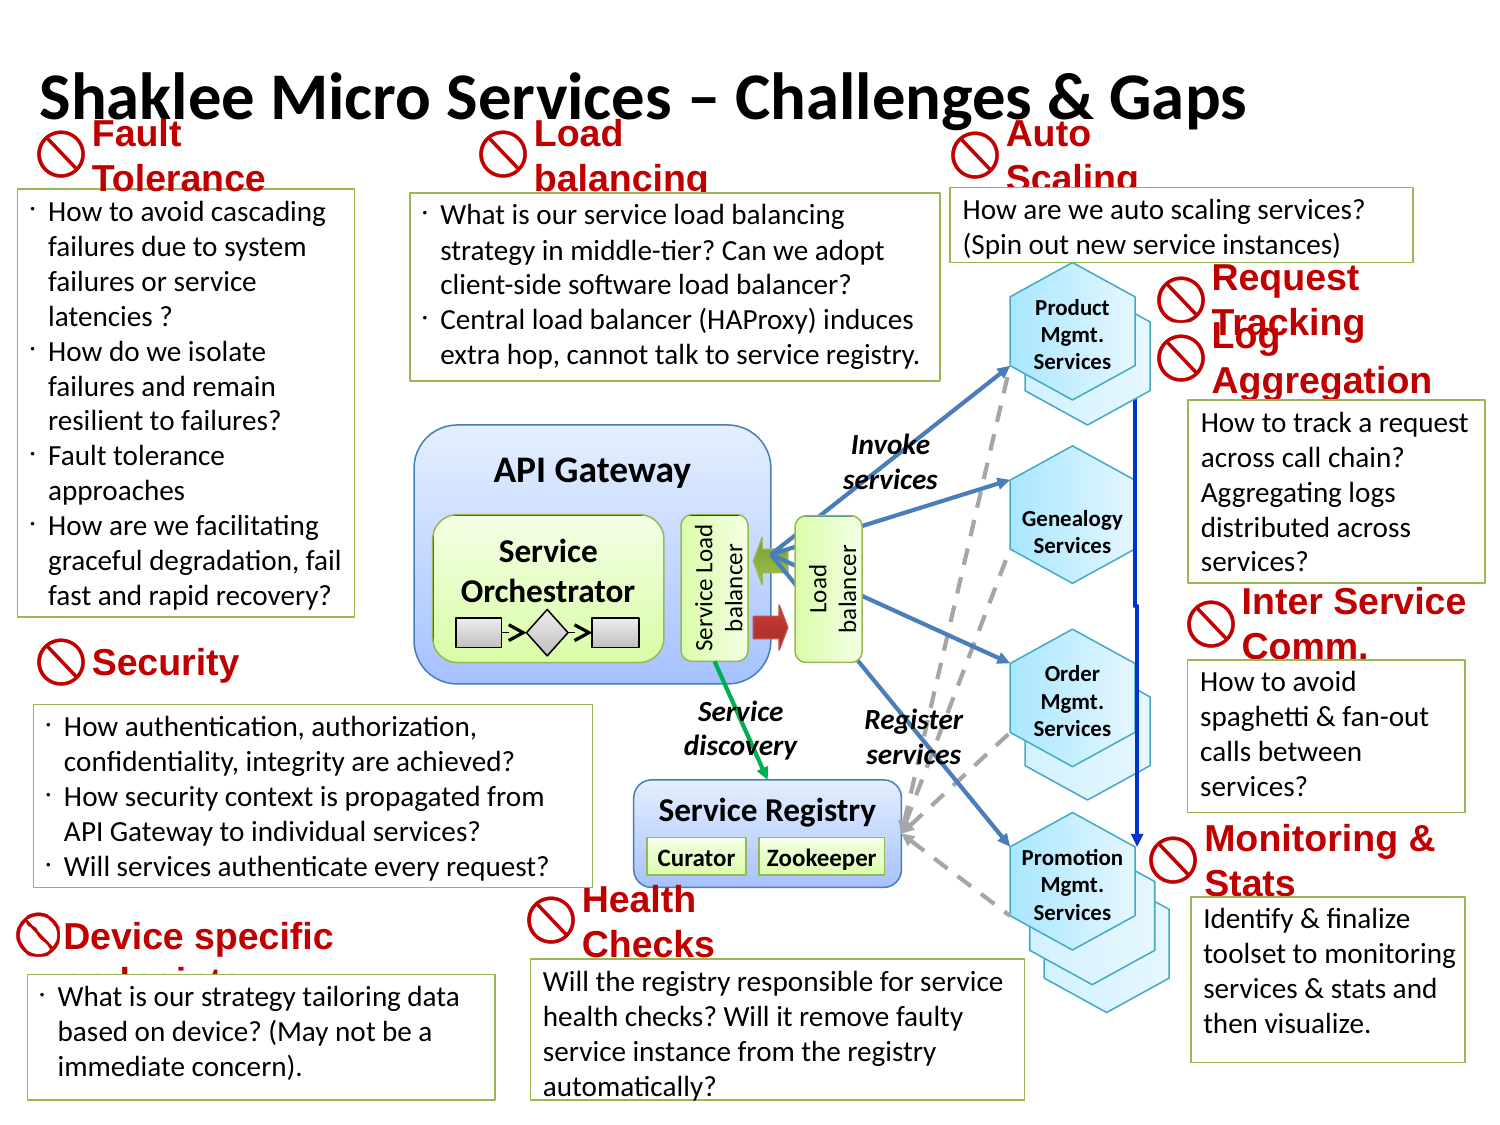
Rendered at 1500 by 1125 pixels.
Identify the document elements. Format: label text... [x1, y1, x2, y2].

text_box Auto Scaling [1005, 108, 1232, 187]
text_box What is our service load balancing strategy in middle-tier? Can we adopt client-side software load balancer? Central load balancer (HAProxy) induces extra hop, cannot talk to service registry. [409, 192, 941, 382]
text_box [1025, 314, 1151, 426]
picture [37, 638, 85, 686]
text_box Fault Tolerance [91, 108, 358, 199]
text_box [1139, 690, 1151, 772]
text_box Service Load balancer [681, 514, 749, 662]
text_box Service Registry [633, 779, 902, 888]
picture [1157, 276, 1205, 324]
text_box How to avoid cascading failures due to system failures or service latencies ? How do we isolate failures and remain resilient to failures? Fault tolerance approaches How are we facilitating graceful degradation, fail fast and rapid recovery? [17, 188, 355, 617]
text_box Will the registry responsible for service health checks? Will it remove faulty service instance from the registry automatically? [530, 958, 1025, 1100]
text_box [781, 562, 788, 570]
picture [1149, 836, 1197, 884]
text_box [1029, 871, 1170, 1013]
text_box Invoke services [829, 424, 952, 495]
text_box Log Aggregation [1211, 343, 1463, 399]
picture [479, 130, 527, 178]
text_box Service Orchestrator [432, 514, 664, 663]
text_box How to avoid spaghetti & fan-out calls between services? [1187, 659, 1466, 813]
picture [37, 130, 85, 178]
text_box Load balancer [795, 515, 863, 663]
text_box How authentication, authorization, confidentiality, integrity are achieved? How security context is propagated from API Gateway to individual services? Will services authenticate every request? [33, 704, 593, 888]
picture [951, 131, 999, 179]
text_box Zookeeper [759, 837, 885, 875]
picture [1187, 600, 1235, 648]
title Shaklee Micro Services – Challenges & Gaps [24, 45, 1375, 113]
text_box [753, 537, 782, 585]
text_box What is our strategy tailoring data based on device? (May not be a immediate concern). [27, 974, 496, 1100]
text_box Identify & finalize toolset to monitoring services & stats and then visualize. [1190, 896, 1466, 1063]
text_box [1025, 733, 1135, 801]
text_box How to track a request across call chain? Aggregating logs distributed across services? [1188, 399, 1485, 584]
text_box Genealogy Services [1010, 445, 1133, 584]
text_box [526, 609, 568, 656]
text_box Register services [852, 700, 975, 771]
text_box Monitoring & Stats [1204, 813, 1500, 904]
text_box Load balancing [534, 108, 800, 192]
text_box [780, 552, 788, 559]
text_box Request Tracking [1211, 252, 1488, 343]
text_box Order Mgmt. Services [1010, 629, 1135, 767]
picture [1157, 334, 1205, 382]
text_box Service discovery [668, 691, 813, 762]
text_box [753, 605, 788, 650]
text_box [592, 617, 639, 648]
text_box Security [91, 637, 368, 683]
text_box Health Checks [581, 874, 812, 958]
text_box Curator [647, 837, 747, 874]
text_box How are we auto scaling services? (Spin out new service instances) [950, 187, 1414, 263]
text_box [456, 617, 502, 648]
text_box API Gateway [414, 424, 771, 684]
picture [527, 896, 575, 944]
picture [16, 912, 60, 957]
text_box Device specific endpoints [63, 911, 473, 974]
text_box Product Mgmt. Services [1010, 263, 1136, 400]
text_box Inter Service Comm. [1241, 576, 1500, 668]
text_box Promotion Mgmt. Services [1010, 812, 1136, 951]
